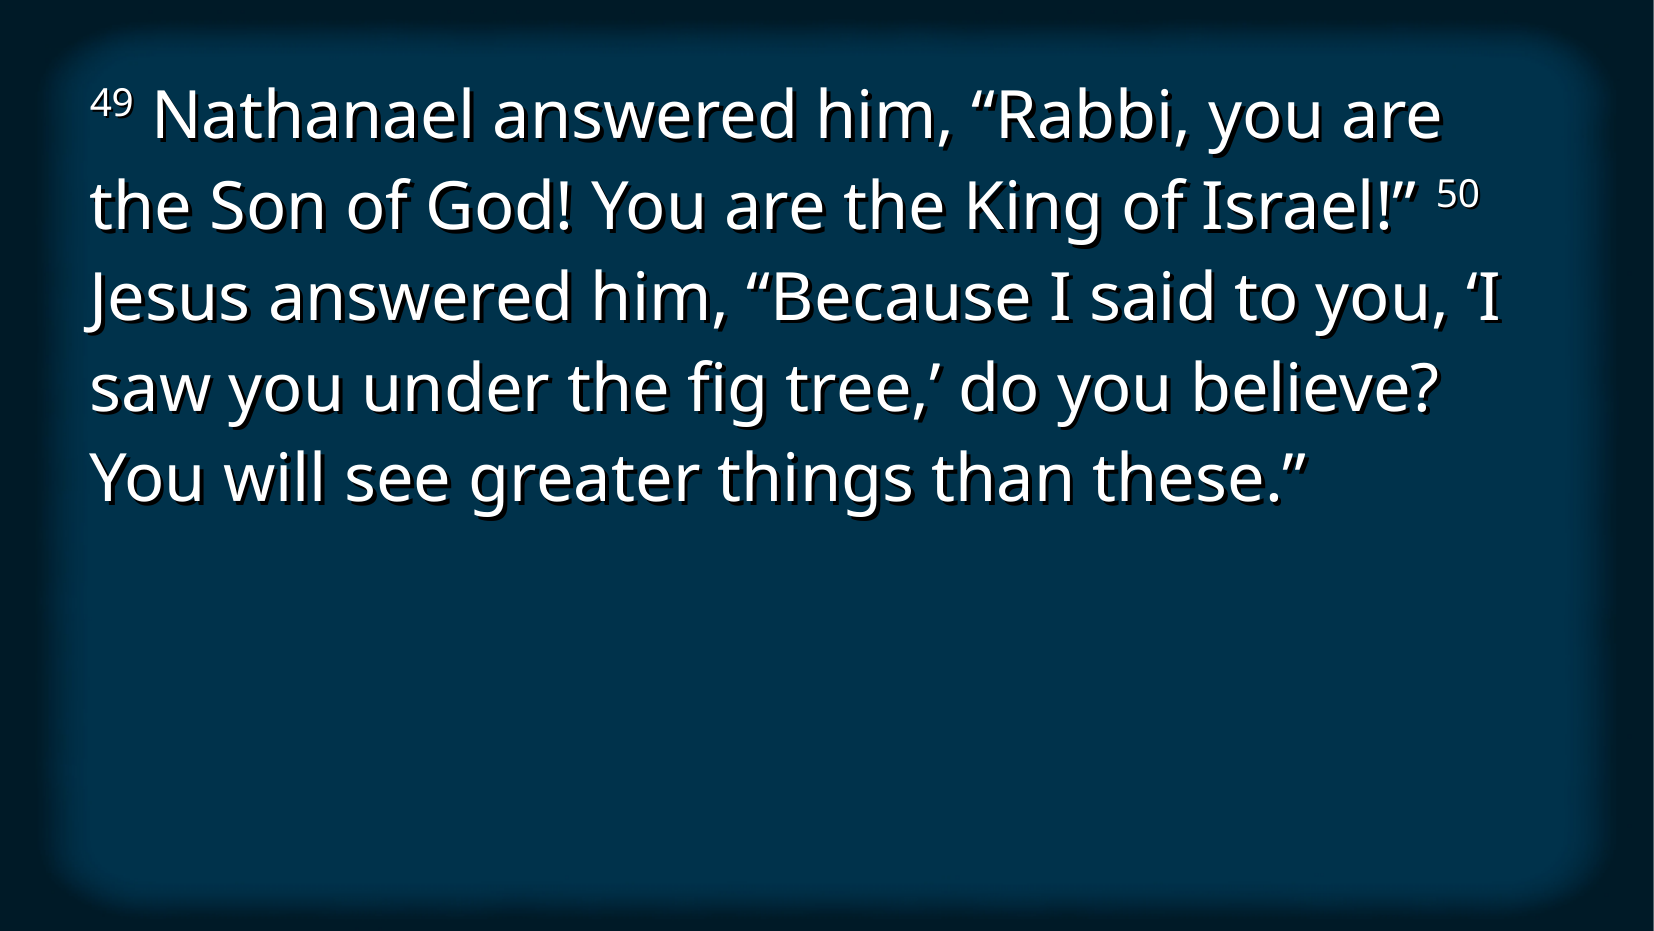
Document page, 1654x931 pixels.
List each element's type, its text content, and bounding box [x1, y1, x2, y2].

picture [0, 0, 1654, 931]
text_box 49 Nathanael answered him, “Rabbi, you are the Son of God! You are the King of Israel!” 50 Jesus answered him, “Because I said to you, ‘I saw you under the fig tree,’ do you believe? You will see greater things than these.” [75, 60, 1576, 519]
